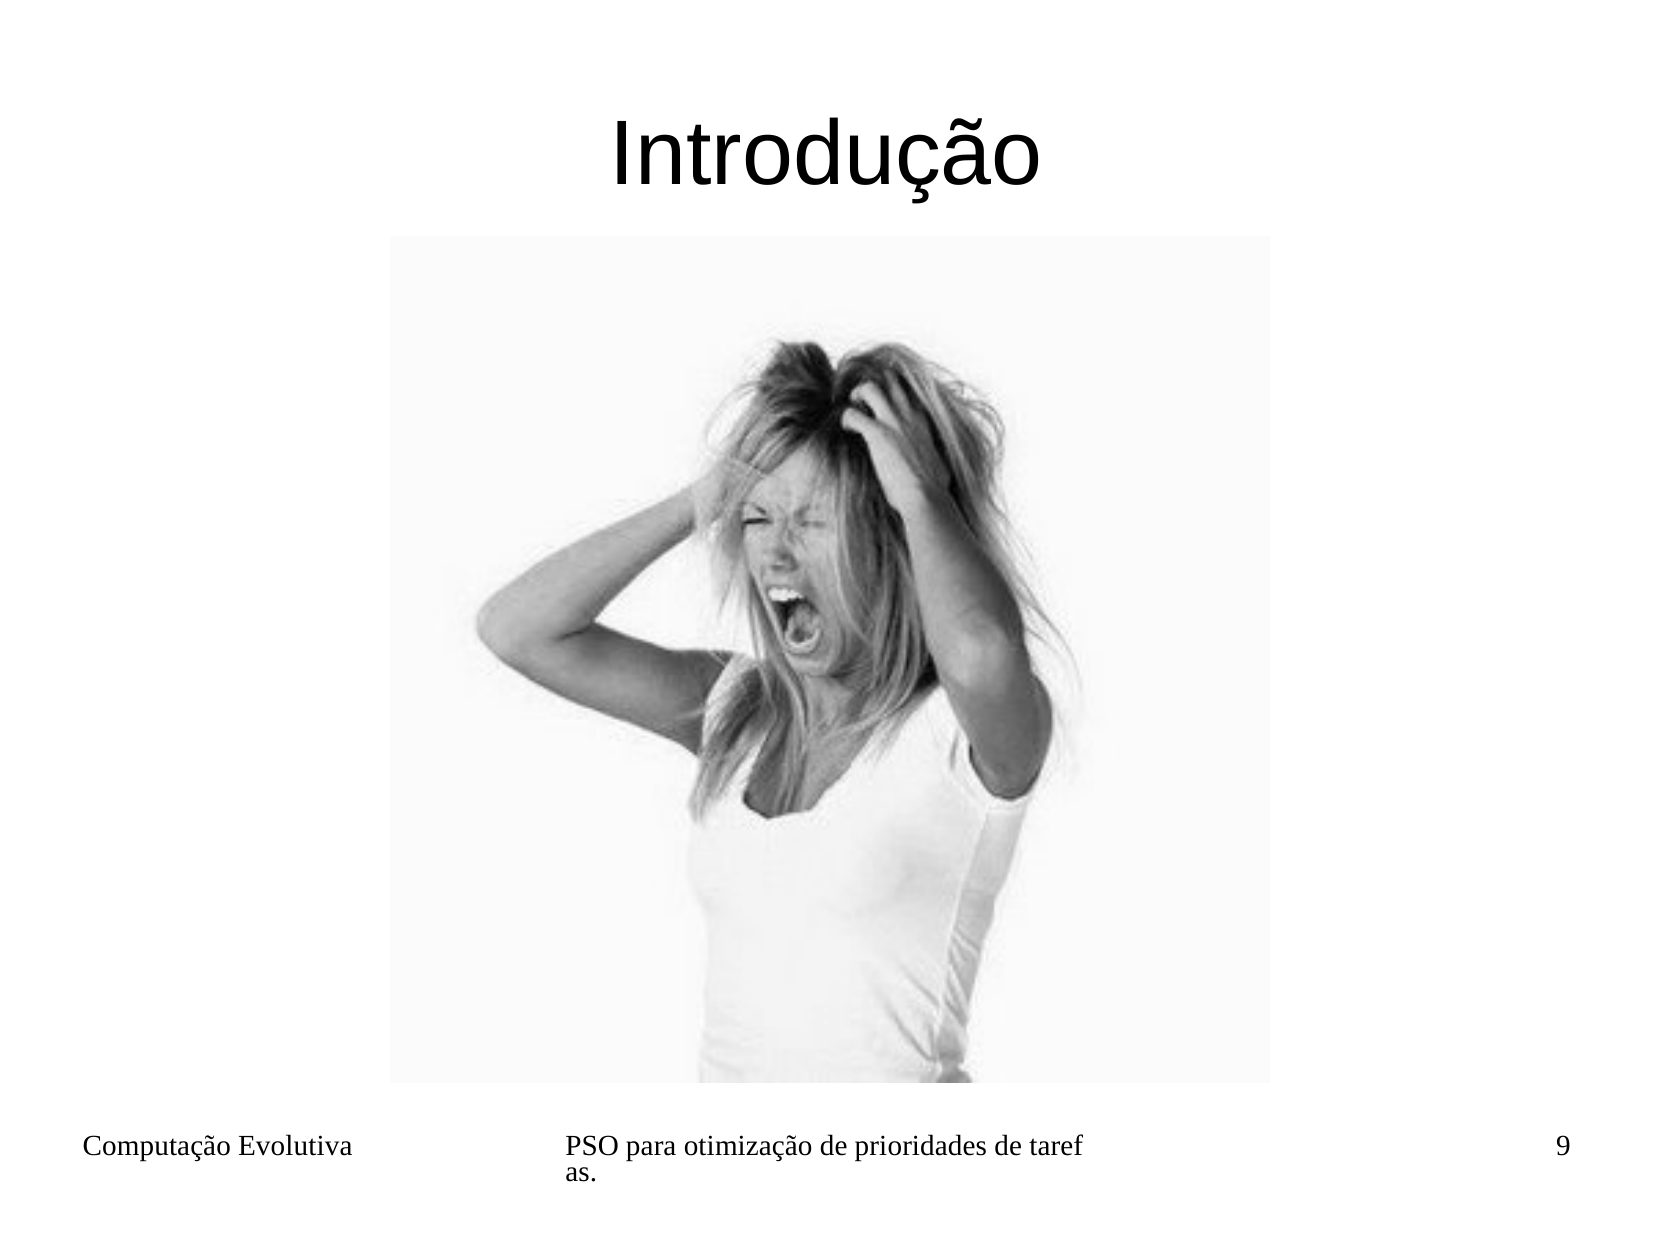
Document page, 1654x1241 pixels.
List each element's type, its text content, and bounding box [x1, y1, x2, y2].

picture [390, 236, 1270, 1083]
title Introdução [82, 56, 1571, 250]
